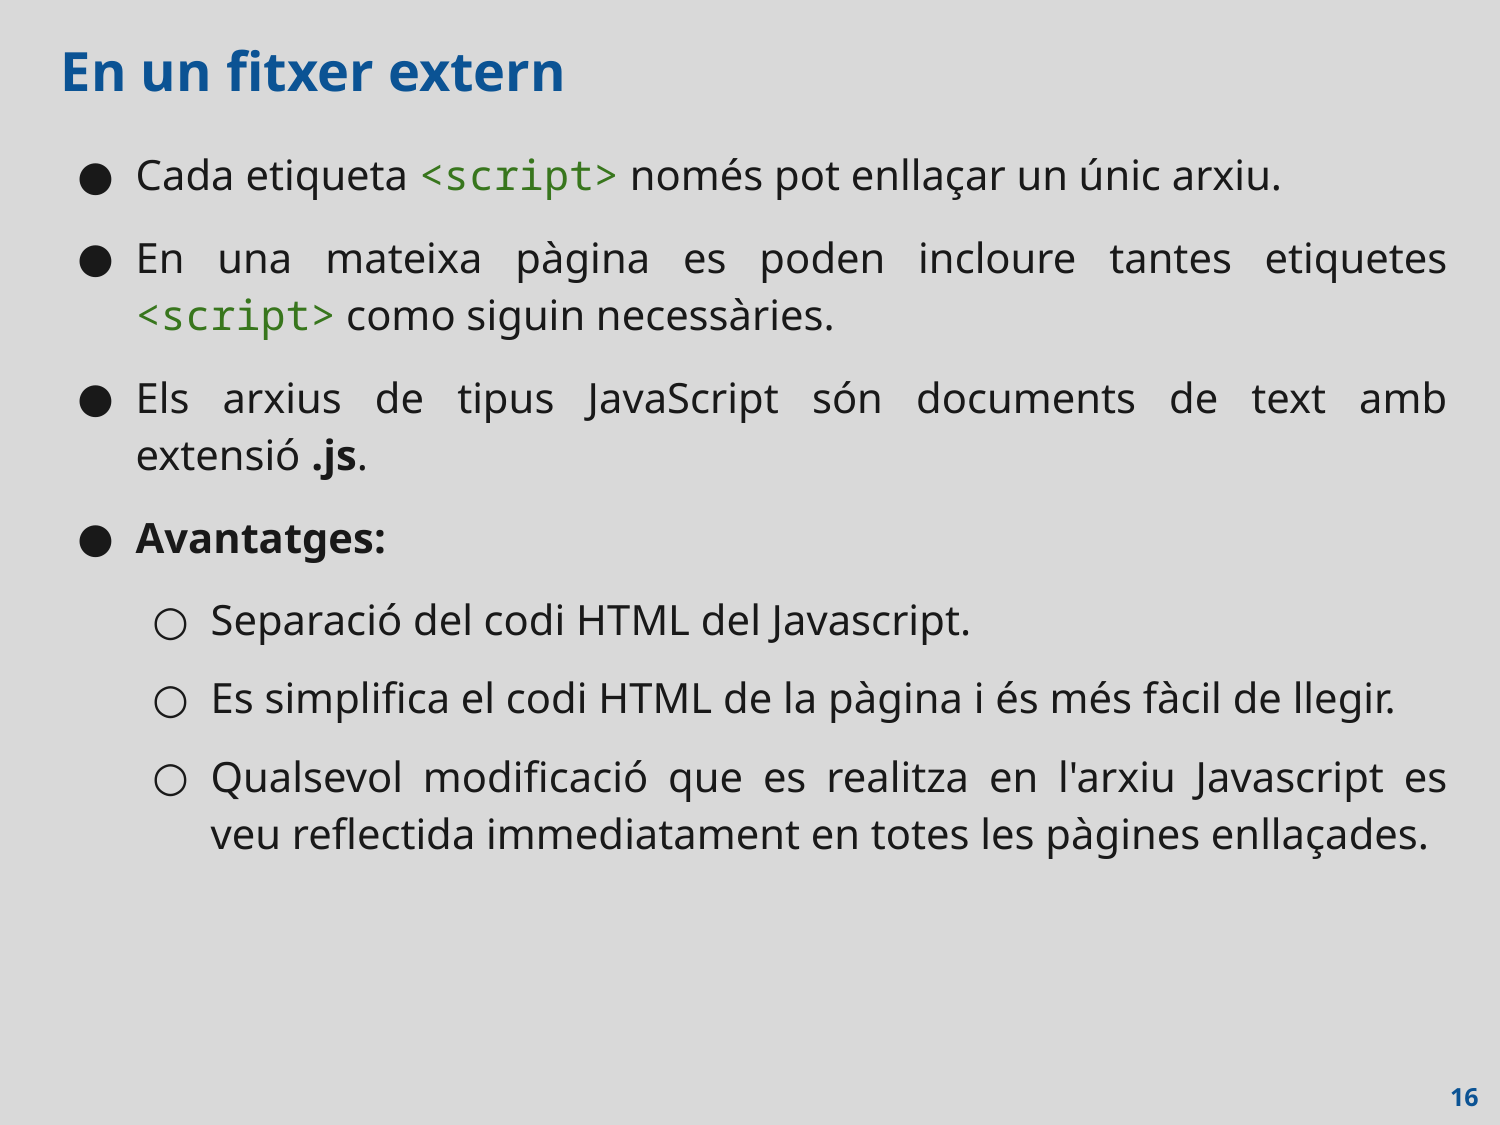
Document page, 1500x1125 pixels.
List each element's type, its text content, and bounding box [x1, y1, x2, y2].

slide_number <número> [1395, 1072, 1494, 1125]
title En un fitxer extern [45, 18, 1439, 120]
list Cada etiqueta <script> només pot enllaçar un únic arxiu. En una mateixa pàgina es poden incloure tantes etiquetes <script> como siguin necessàries. Els arxius de tipus JavaScript són documents de text amb extensió .js. Avantatges: Separació del codi HTML del Javascript. Es simplifica el codi HTML de la pàgina i és més fàcil de llegir. Qualsevol modificació que es realitza en l'arxiu Javascript es veu reflectida immediatament en totes les pàgines enllaçades. [45, 126, 1464, 1049]
